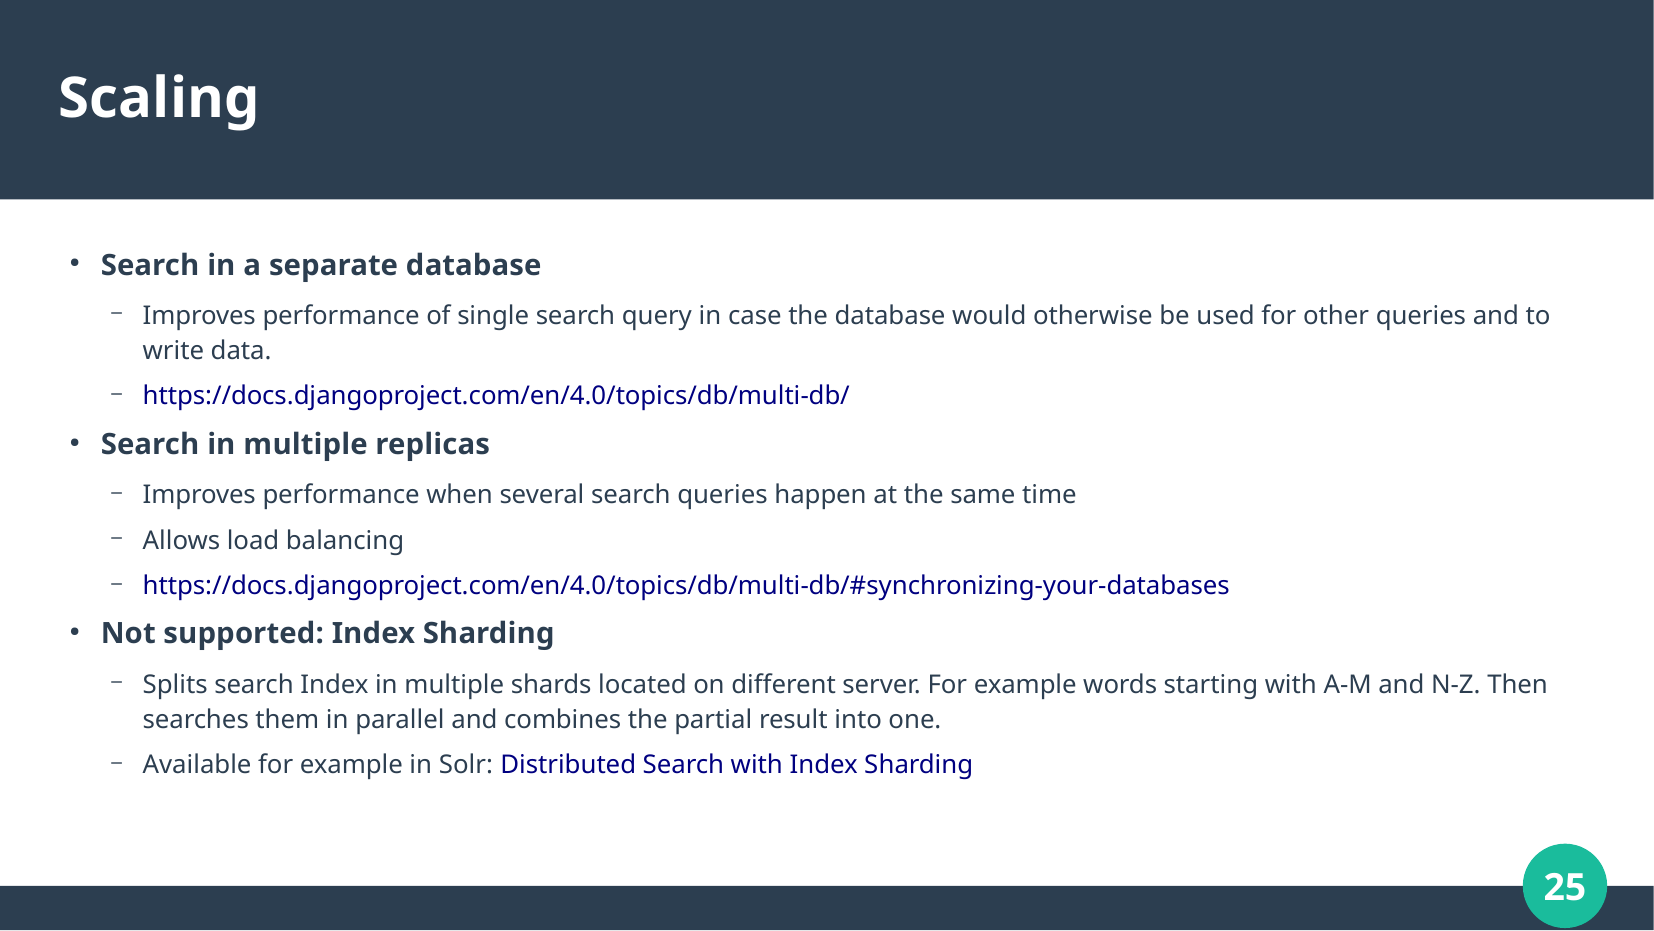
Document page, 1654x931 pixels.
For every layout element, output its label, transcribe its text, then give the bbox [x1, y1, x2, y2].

title Scaling [59, 37, 1595, 156]
list Search in a separate database Improves performance of single search query in case the database would otherwise be used for other queries and to write data. https://docs.djangoproject.com/en/4.0/topics/db/multi-db/ Search in multiple replicas Improves performance when several search queries happen at the same time Allows load balancing https://docs.djangoproject.com/en/4.0/topics/db/multi-db/#synchronizing-your-databases Not supported: Index Sharding Splits search Index in multiple shards located on different server. For example words starting with A-M and N-Z. Then searches them in parallel and combines the partial result into one. Available for example in Solr: Distributed Search with Index Sharding [59, 243, 1595, 788]
